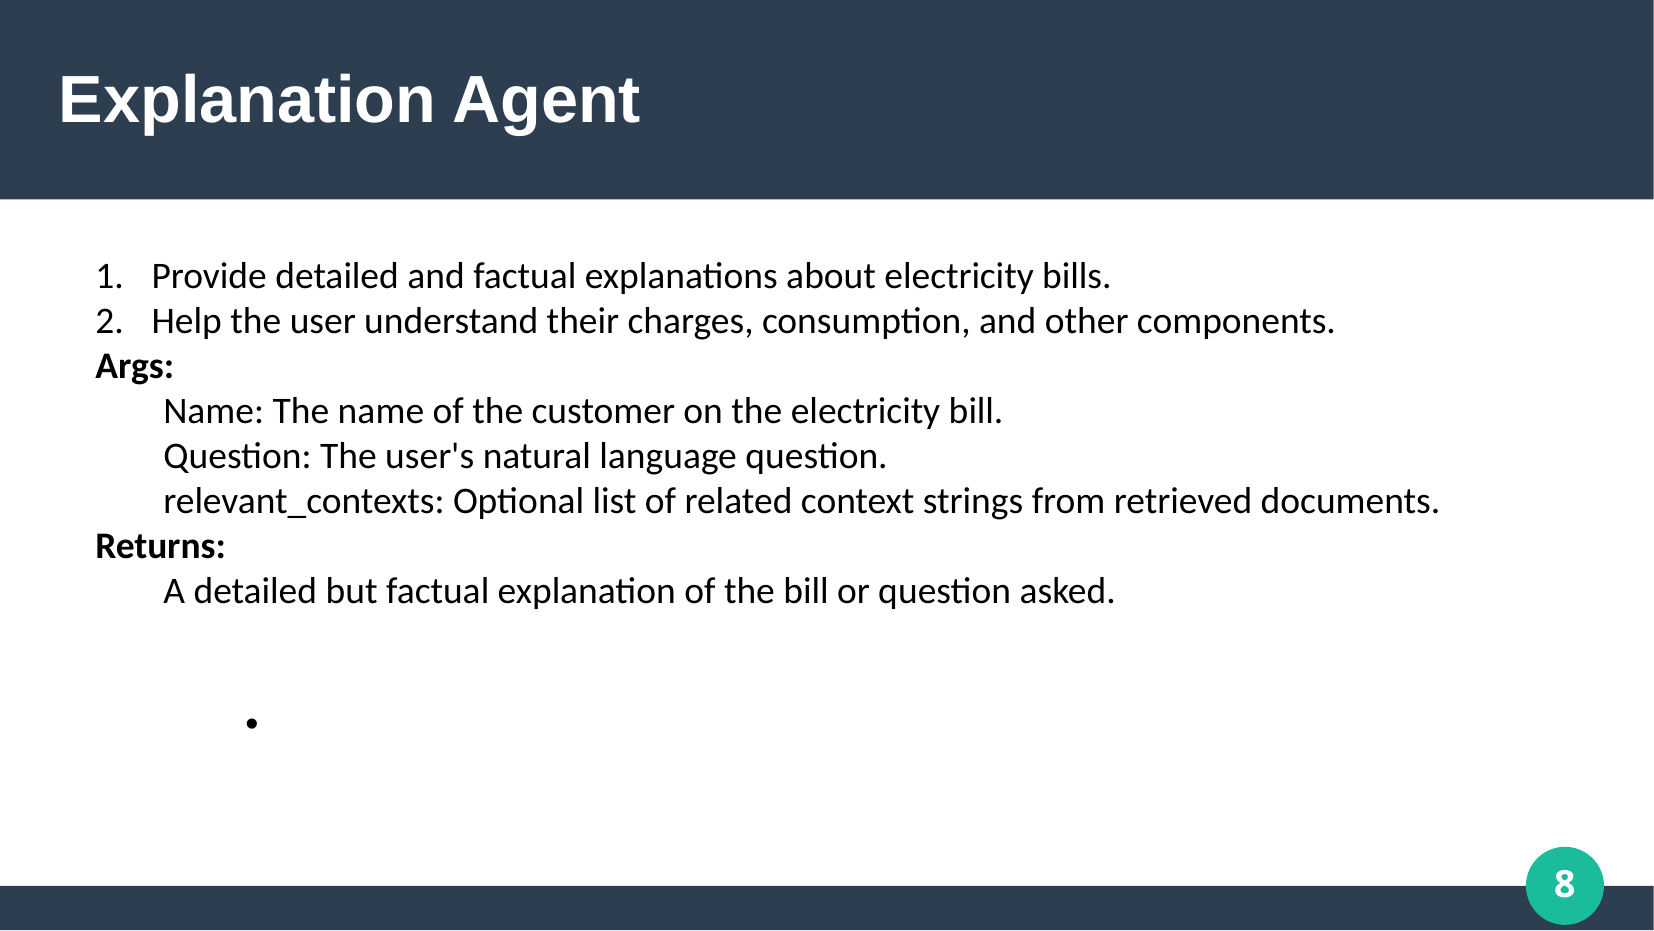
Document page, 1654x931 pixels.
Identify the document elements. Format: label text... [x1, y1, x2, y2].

title Explanation Agent [59, 37, 1595, 156]
list [59, 243, 1595, 901]
text_box 4 [1505, 848, 1625, 923]
text_box Provide detailed and factual explanations about electricity bills. Help the user understand their charges, consumption, and other components. Args: Name: The name of the customer on the electricity bill. Question: The user's natural language question. relevant_contexts: Optional list of related context strings from retrieved documents. Returns: A detailed but factual explanation of the bill or question asked. [80, 243, 1546, 759]
